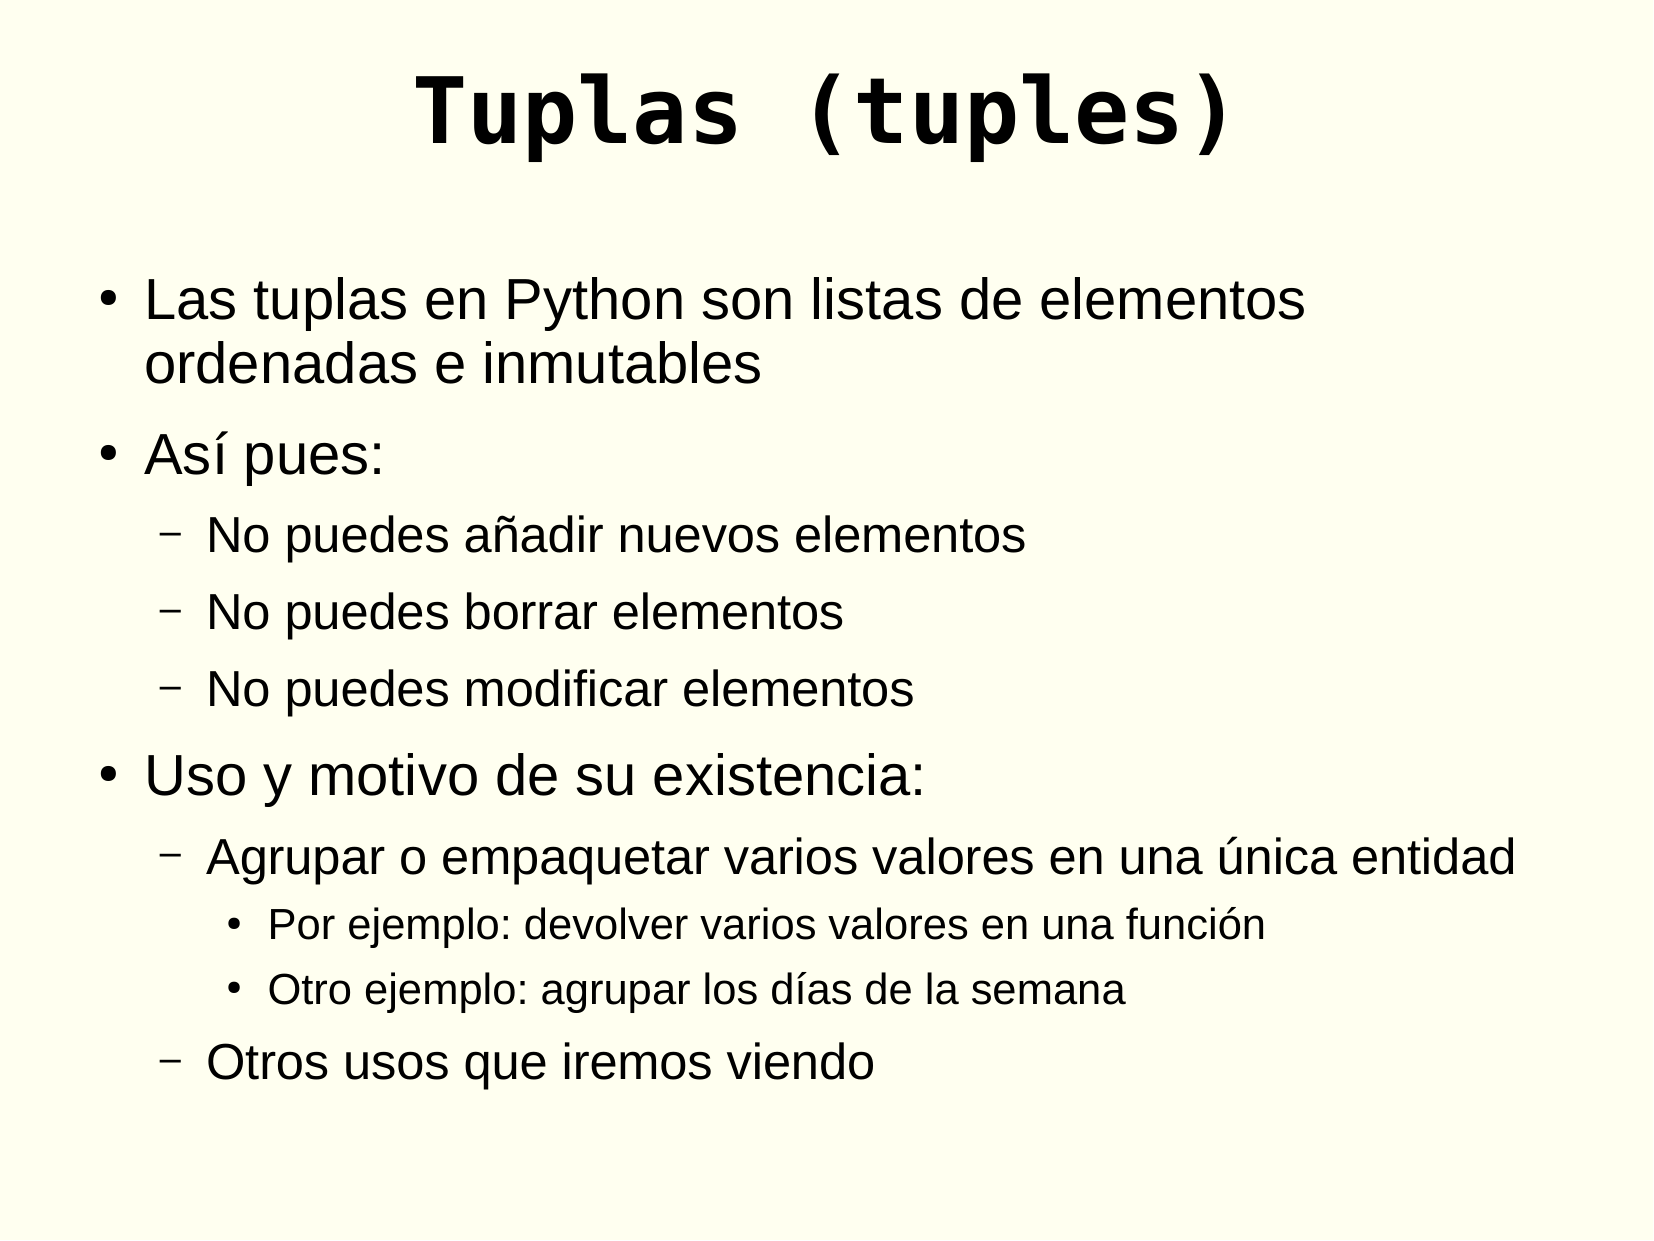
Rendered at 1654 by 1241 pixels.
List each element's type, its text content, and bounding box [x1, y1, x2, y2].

title Tuplas (tuples) [82, 8, 1571, 216]
list Las tuplas en Python son listas de elementos ordenadas e inmutables Así pues: No puedes añadir nuevos elementos No puedes borrar elementos No puedes modificar elementos Uso y motivo de su existencia: Agrupar o empaquetar varios valores en una única entidad Por ejemplo: devolver varios valores en una función Otro ejemplo: agrupar los días de la semana Otros usos que iremos viendo [82, 266, 1571, 1106]
